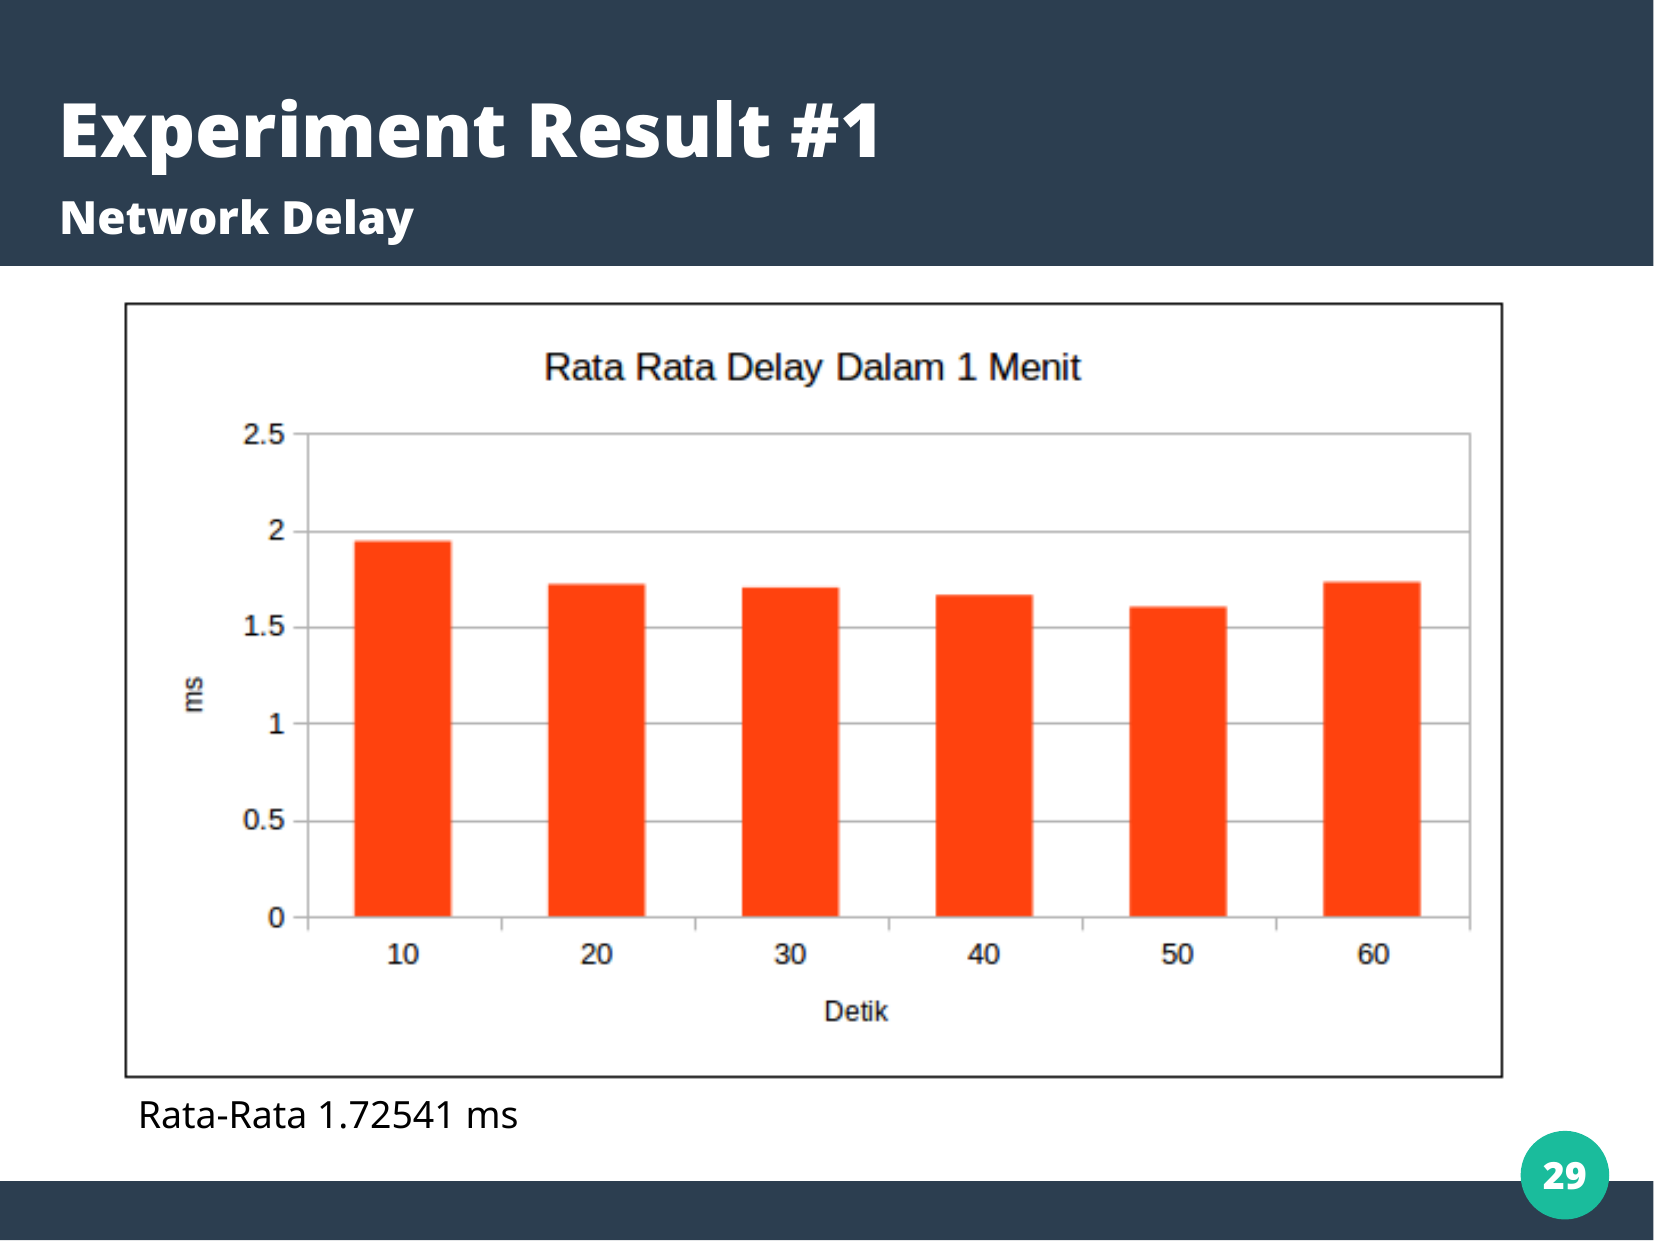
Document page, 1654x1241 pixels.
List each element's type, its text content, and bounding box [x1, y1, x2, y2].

title Experiment Result #1 [58, 49, 1595, 207]
picture [123, 301, 1506, 1081]
title Network Delay [59, 167, 1595, 266]
text_box Rata-Rata 1.72541 ms [123, 1080, 650, 1183]
